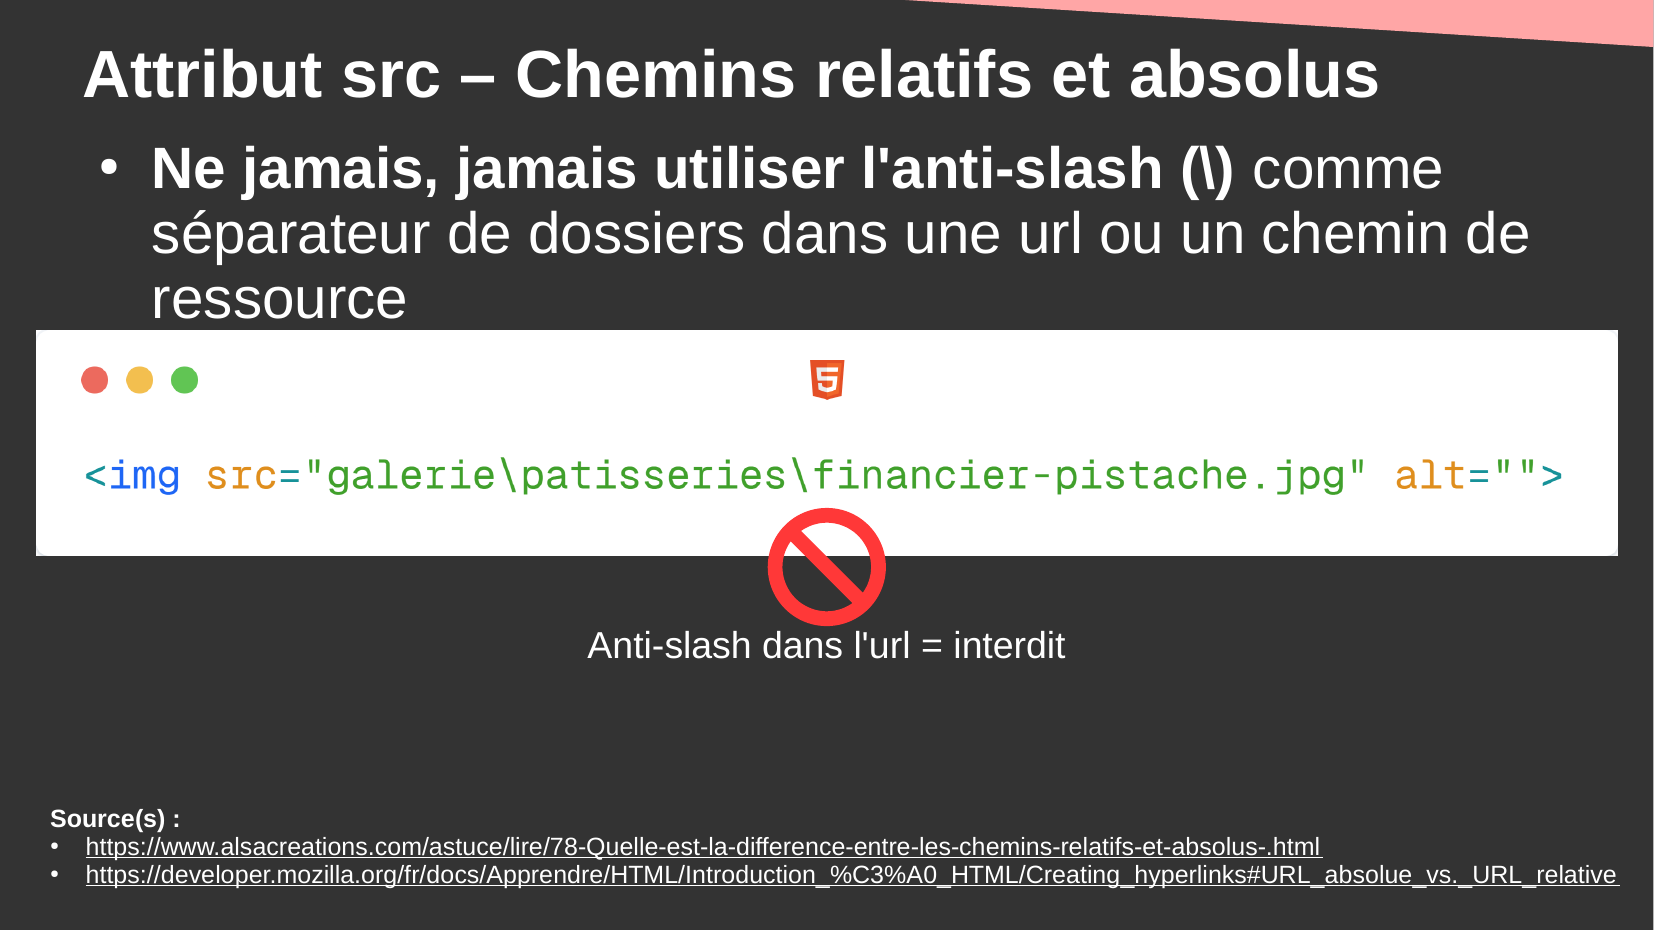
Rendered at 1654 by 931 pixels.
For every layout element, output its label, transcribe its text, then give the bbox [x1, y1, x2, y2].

picture [785, 543, 804, 556]
list Ne jamais, jamais utiliser l'anti-slash (\) comme séparateur de dossiers dans une url ou un chemin de ressource [80, 135, 1546, 343]
text_box Anti-slash dans l'url = interdit [548, 617, 1105, 680]
text_box [767, 507, 886, 617]
picture [803, 523, 869, 556]
picture [36, 330, 1618, 556]
text_box Source(s) : https://www.alsacreations.com/astuce/lire/78-Quelle-est-la-difference-entre-les-chemins-relatifs-et-absolus-.html https://developer.mozilla.org/fr/docs/Apprendre/HTML/Introduction_%C3%A0_HTML/Creating_hyperlinks#URL_absolue_vs._URL_relative [35, 797, 1654, 931]
text_box [905, 0, 1654, 48]
title Attribut src – Chemins relatifs et absolus [82, 37, 1571, 122]
